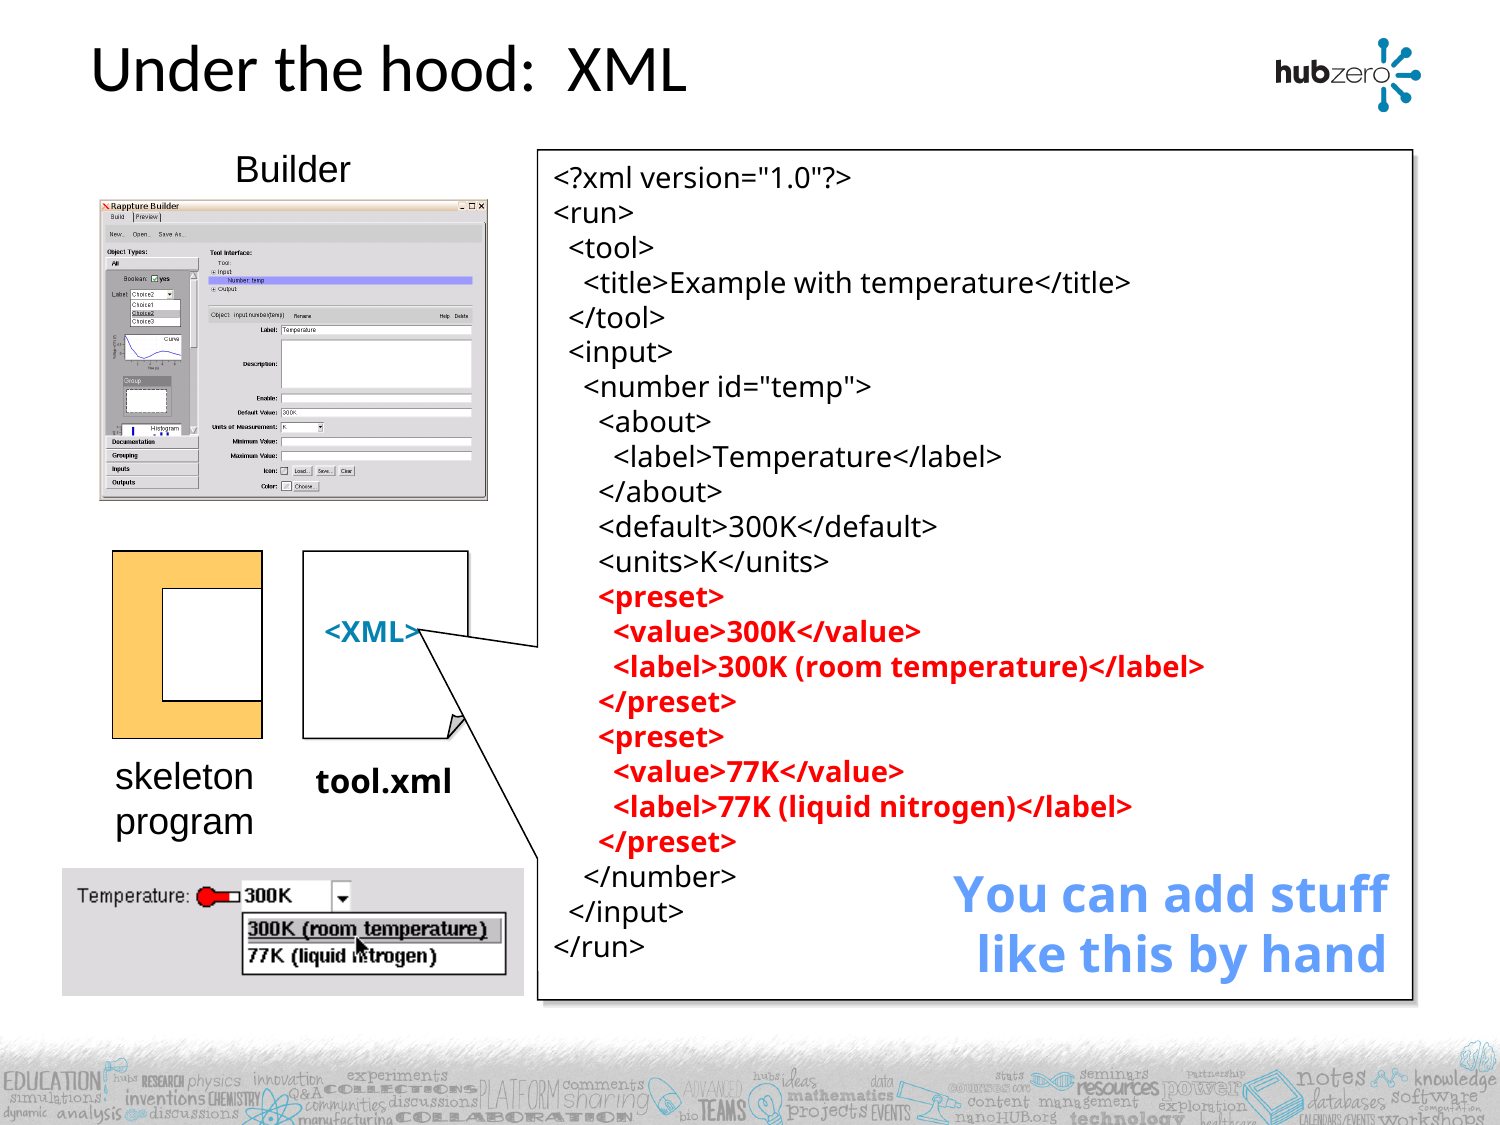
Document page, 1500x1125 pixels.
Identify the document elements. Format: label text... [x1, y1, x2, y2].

picture [62, 868, 524, 996]
text_box skeleton program [100, 744, 270, 851]
text_box [112, 551, 263, 739]
text_box <?xml version="1.0"?> <run> <tool> <title>Example with temperature</title> </tool> <input> <number id="temp"> <about> <label>Temperature</label> </about> <default>300K</default> <units>K</units> <preset> <value>300K</value> <label>300K (room temperature)</label> </preset> <preset> <value>77K</value> <label>77K (liquid nitrogen)</label> </preset> </number> </input> </run> [538, 151, 1221, 971]
picture [1272, 35, 1424, 115]
text_box Builder [220, 137, 367, 198]
picture [0, 1034, 1500, 1125]
text_box You can add stuff like this by hand [938, 854, 1404, 991]
picture [99, 199, 488, 502]
text_box tool.xml [300, 753, 468, 809]
text_box Under the hood: XML [75, 12, 1249, 118]
text_box <?xml version="1.0"?> <run> <tool> <title>Example with temperature</title> </tool> <input> <number id="temp"> <about> <label>Temperature</label> </about> <default>300K</default> <units>K</units> </number> </input> </run> [418, 149, 1413, 1000]
text_box [303, 551, 468, 739]
text_box <XML> [309, 605, 437, 657]
